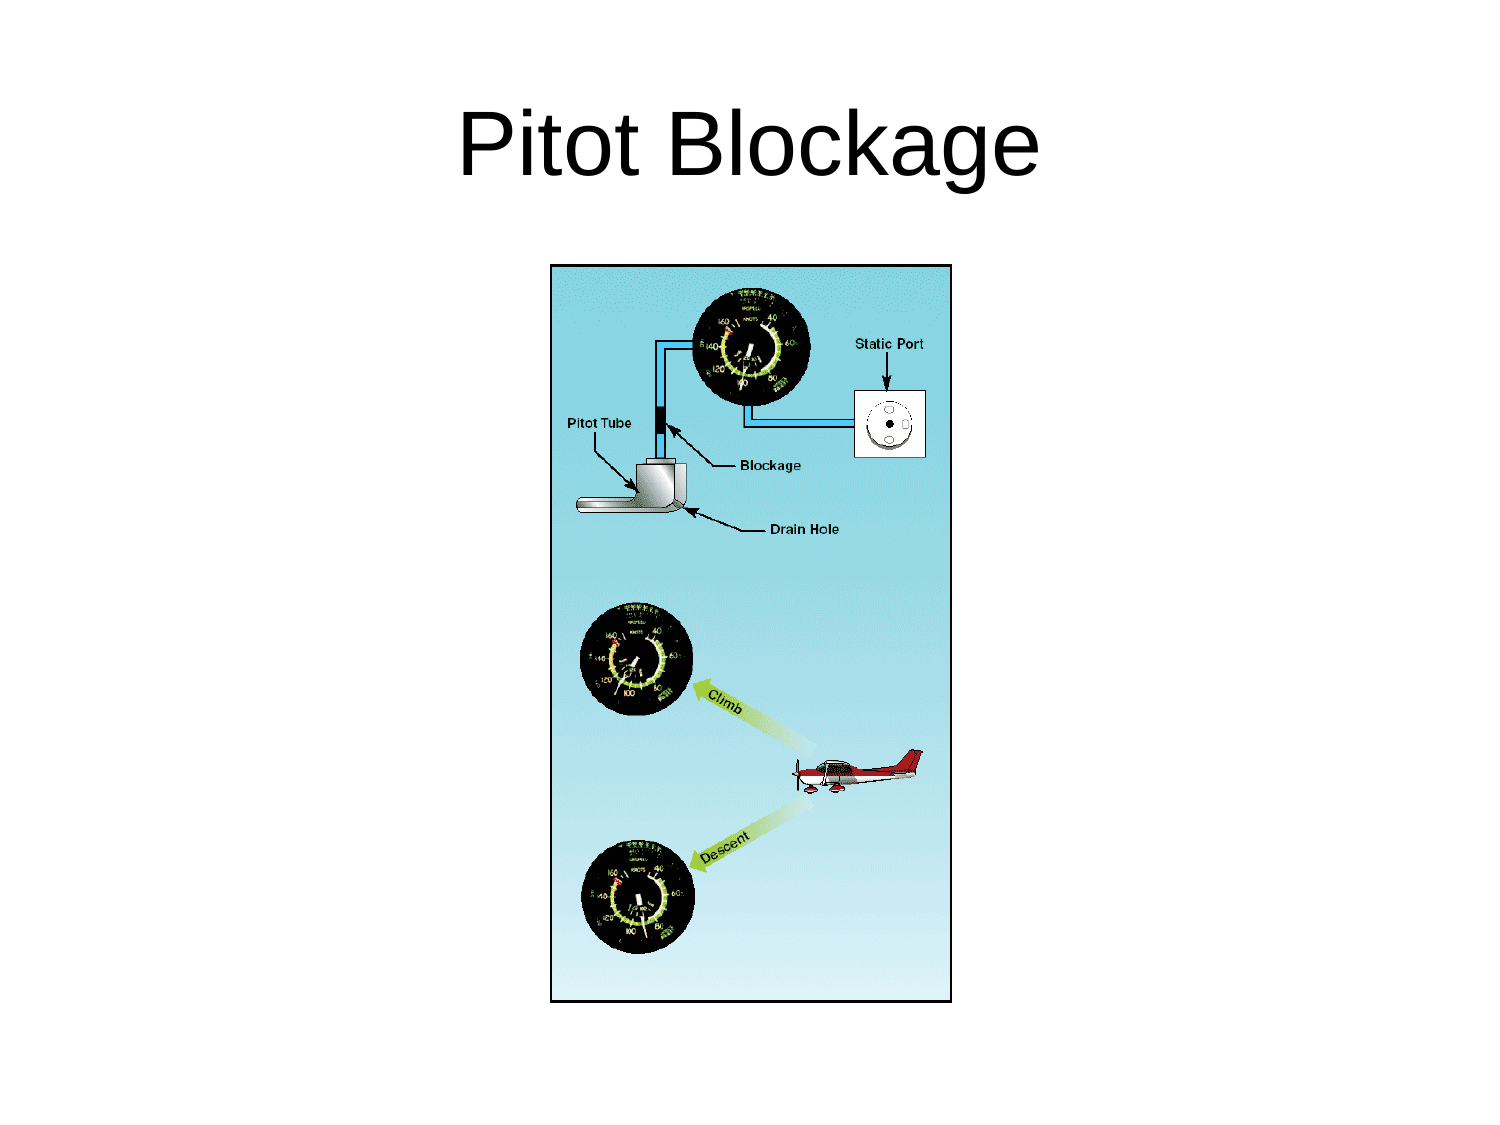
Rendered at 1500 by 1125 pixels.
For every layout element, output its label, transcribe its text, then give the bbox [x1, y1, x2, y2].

text_box [547, 262, 953, 1006]
title Pitot Blockage [75, 45, 1426, 233]
